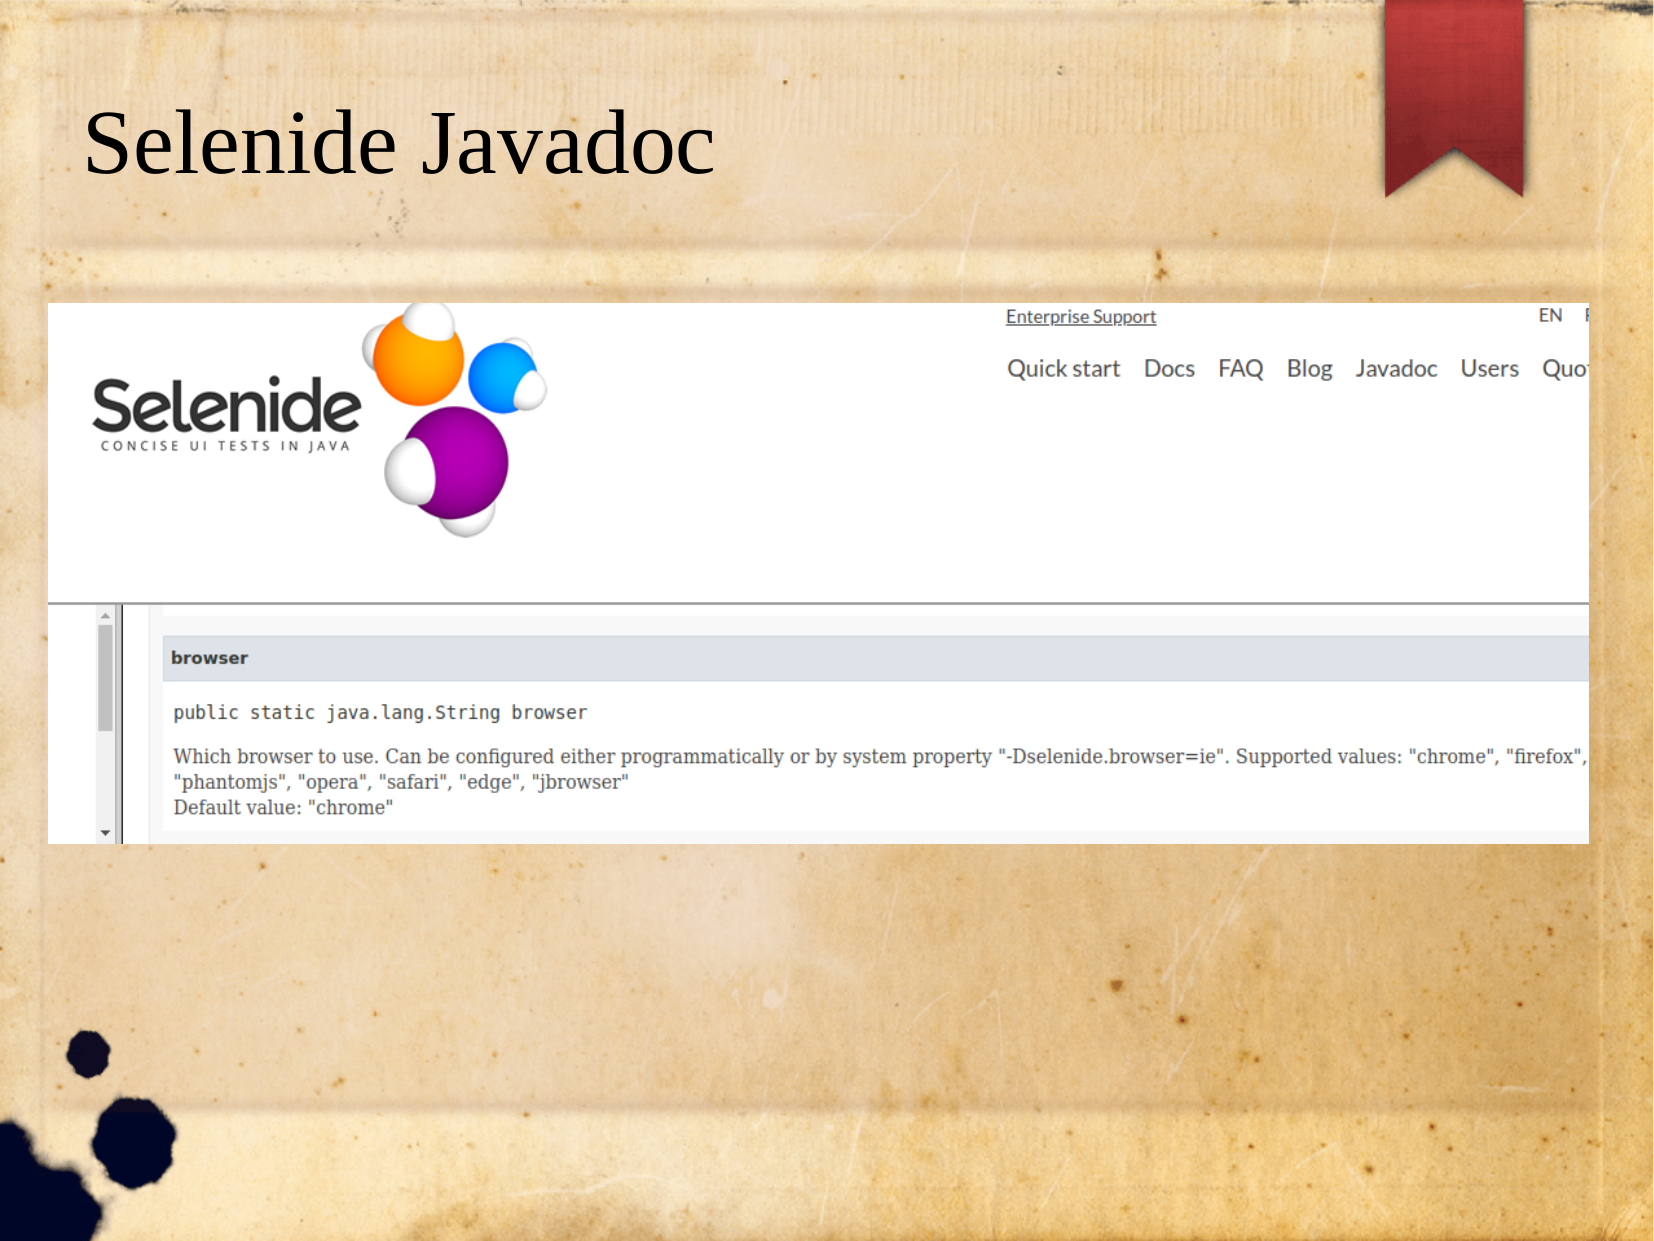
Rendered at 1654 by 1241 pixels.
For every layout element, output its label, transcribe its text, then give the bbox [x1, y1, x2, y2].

picture [0, 0, 1654, 1241]
title Selenide Javadoc [82, 49, 1347, 237]
